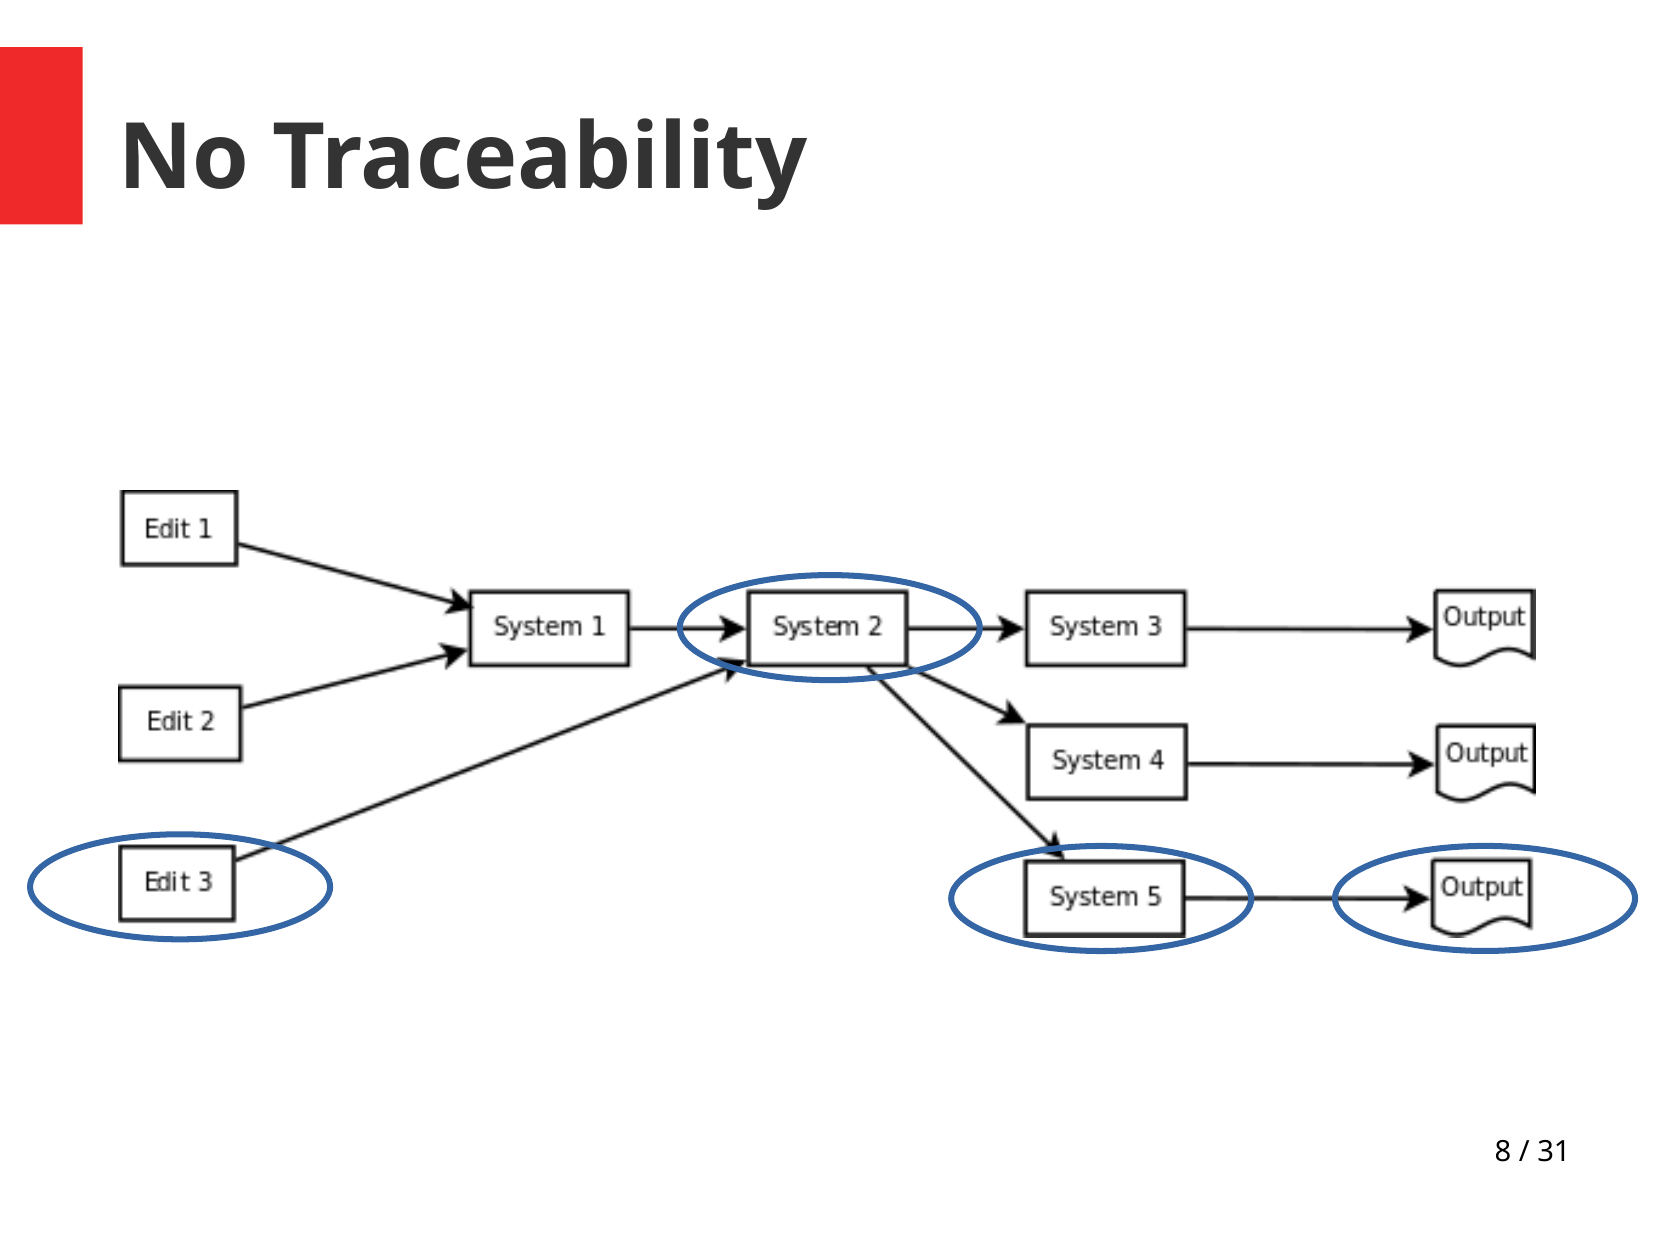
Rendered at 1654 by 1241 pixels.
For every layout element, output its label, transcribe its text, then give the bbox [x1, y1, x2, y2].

picture [118, 490, 1536, 938]
title No Traceability [118, 49, 1571, 257]
text_box [951, 845, 1252, 952]
text_box [30, 834, 331, 940]
text_box [679, 575, 980, 681]
text_box [1335, 845, 1636, 951]
